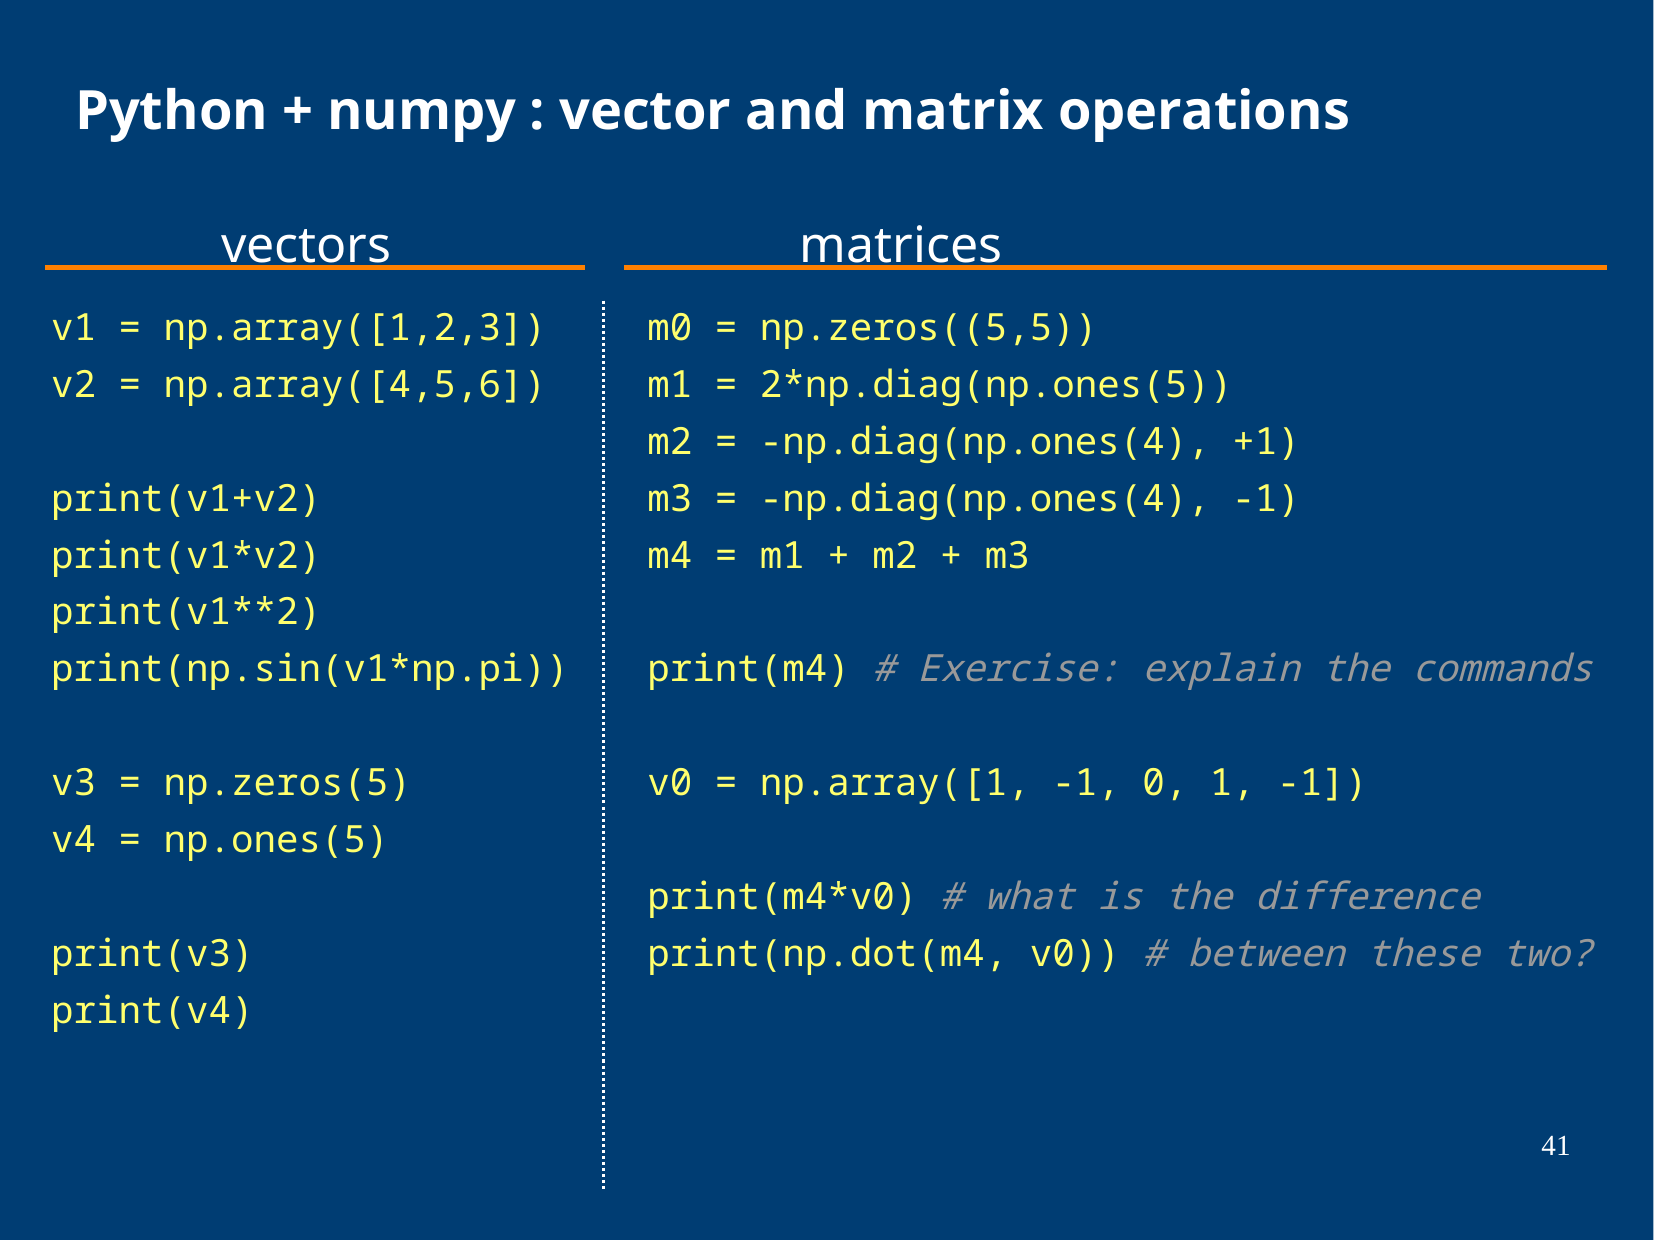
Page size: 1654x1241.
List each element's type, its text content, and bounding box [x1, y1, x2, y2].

text_box v1 = np.array([1,2,3]) v2 = np.array([4,5,6]) print(v1+v2) print(v1*v2) print(v1**2) print(np.sin(v1*np.pi)) v3 = np.zeros(5) v4 = np.ones(5) print(v3) print(v4) [36, 293, 604, 1162]
text_box m0 = np.zeros((5,5)) m1 = 2*np.diag(np.ones(5)) m2 = -np.diag(np.ones(4), +1) m3 = -np.diag(np.ones(4), -1) m4 = m1 + m2 + m3 print(m4) # Exercise: explain the commands v0 = np.array([1, -1, 0, 1, -1]) print(m4*v0) # what is the difference print(np.dot(m4, v0)) # between these two? [632, 293, 1636, 1162]
text_box vectors [206, 270, 500, 278]
text_box matrices [785, 201, 1126, 265]
text_box matrices [785, 270, 1126, 278]
text_box Python + numpy : vector and matrix operations [60, 64, 1576, 167]
text_box vectors [206, 201, 500, 265]
